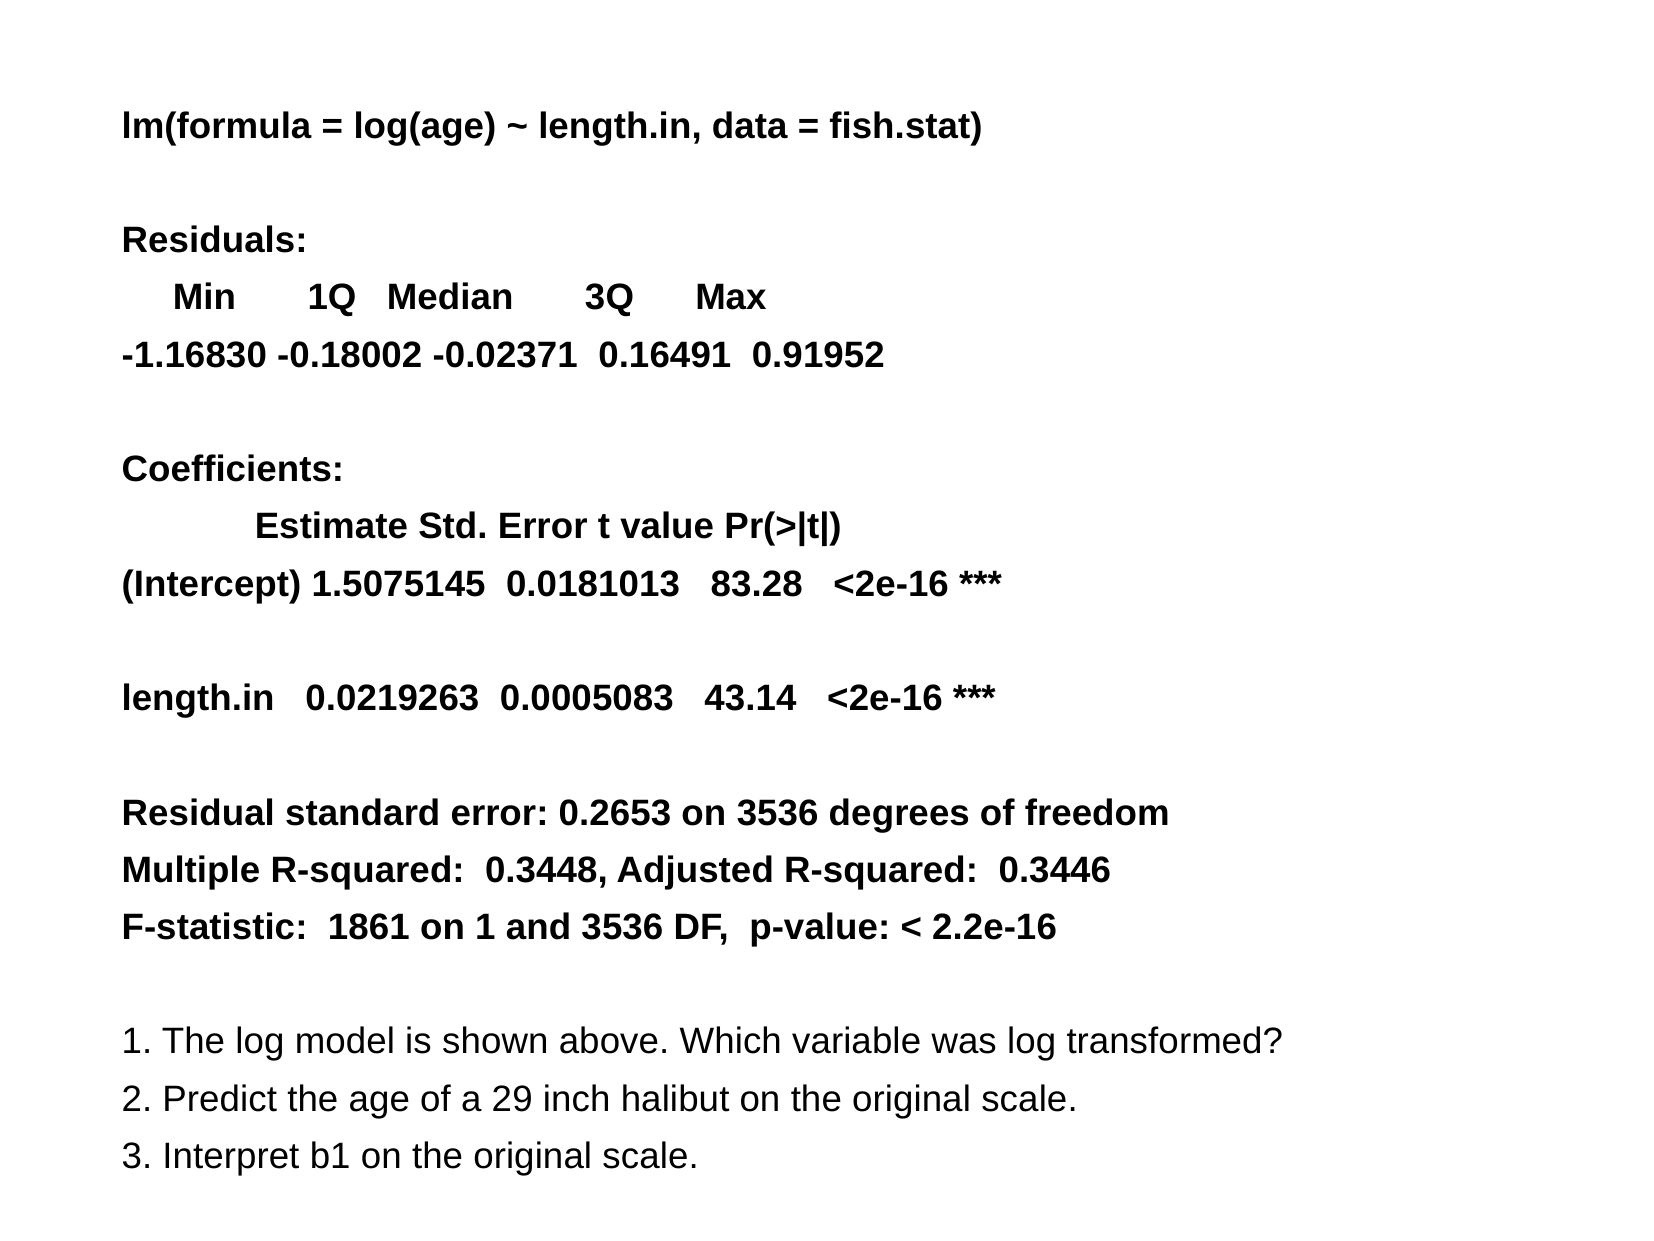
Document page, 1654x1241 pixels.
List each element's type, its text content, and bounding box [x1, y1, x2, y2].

list lm(formula = log(age) ~ length.in, data = fish.stat) Residuals: Min 1Q Median 3Q Max -1.16830 -0.18002 -0.02371 0.16491 0.91952 Coefficients: Estimate Std. Error t value Pr(>|t|) (Intercept) 1.5075145 0.0181013 83.28 <2e-16 *** length.in 0.0219263 0.0005083 43.14 <2e-16 *** Residual standard error: 0.2653 on 3536 degrees of freedom Multiple R-squared: 0.3448, Adjusted R-squared: 0.3446 F-statistic: 1861 on 1 and 3536 DF, p-value: < 2.2e-16 1. The log model is shown above. Which variable was log transformed? 2. Predict the age of a 29 inch halibut on the original scale. 3. Interpret b1 on the original scale. [82, 105, 1571, 1186]
